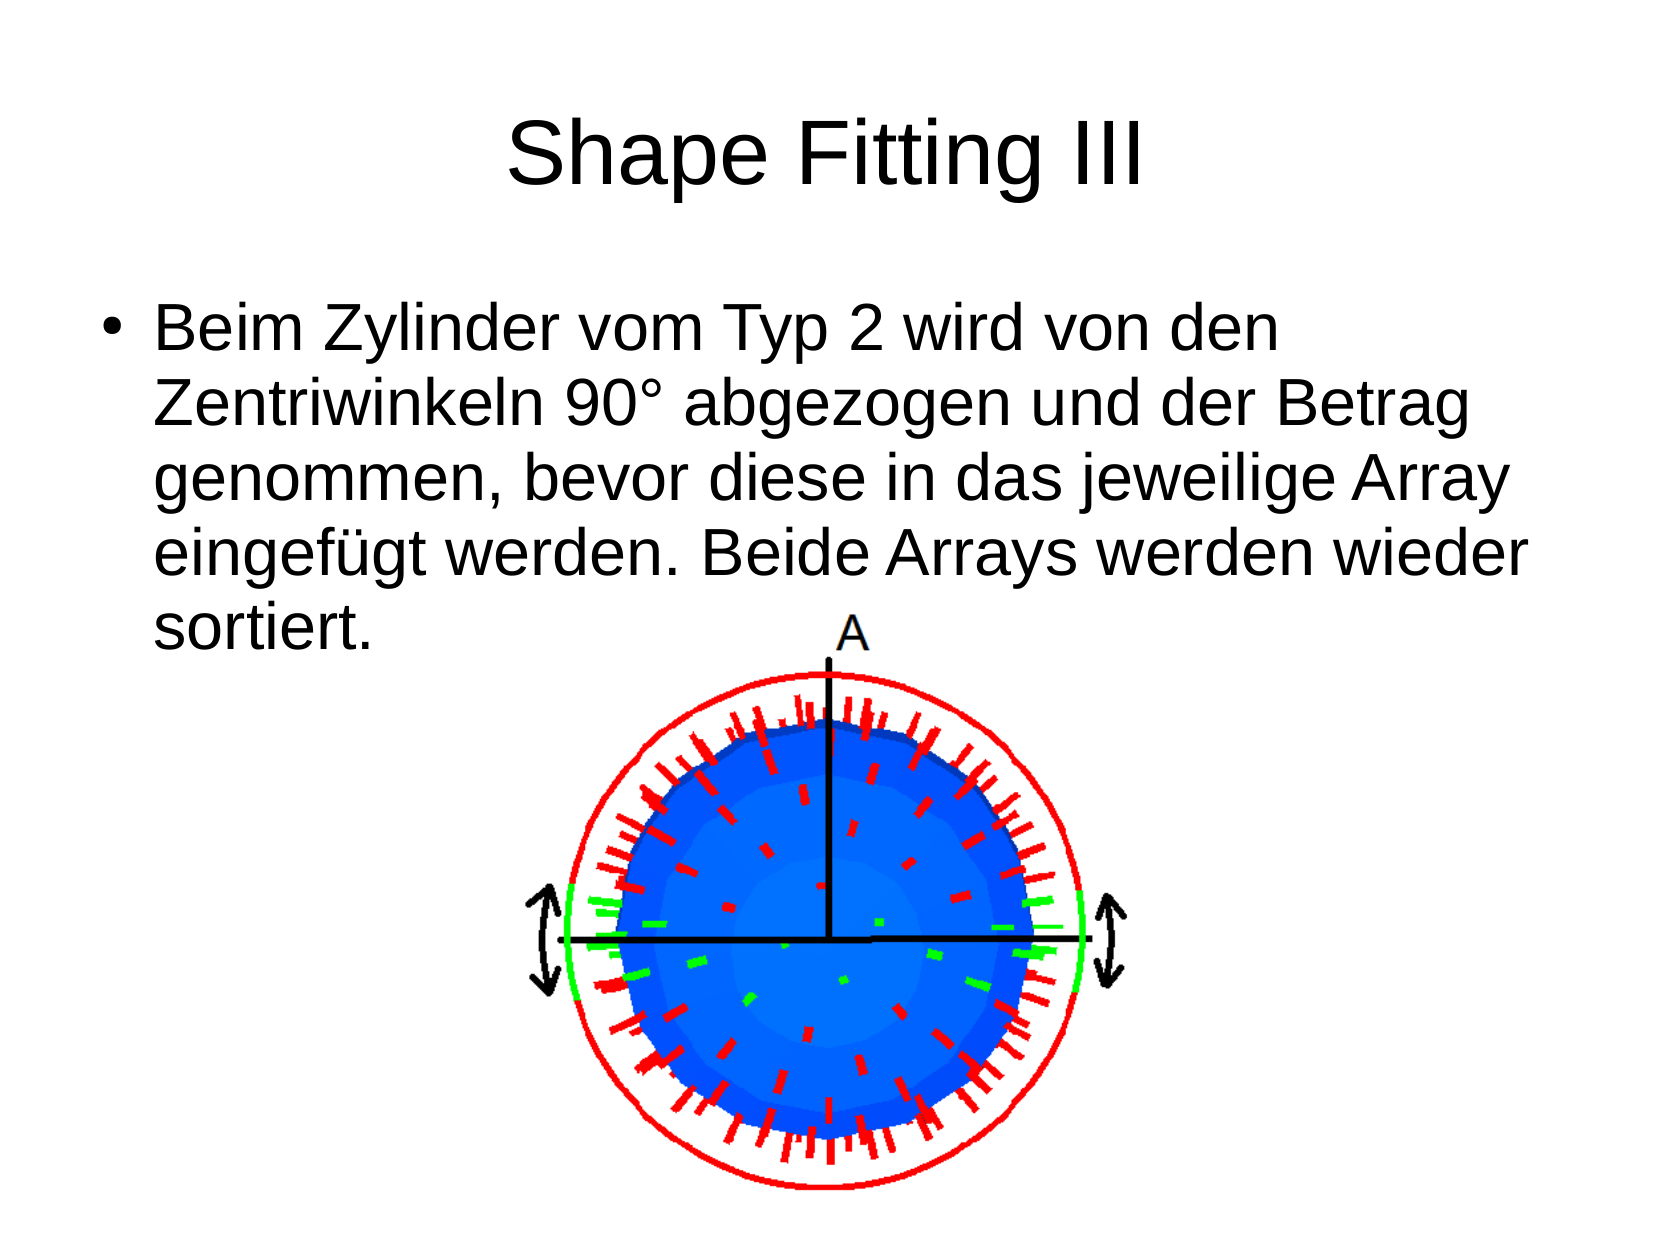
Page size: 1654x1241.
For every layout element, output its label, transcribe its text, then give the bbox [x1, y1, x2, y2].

list Beim Zylinder vom Typ 2 wird von den Zentriwinkeln 90° abgezogen und der Betrag genommen, bevor diese in das jeweilige Array eingefügt werden. Beide Arrays werden wieder sortiert. [82, 290, 1571, 665]
picture [511, 608, 1143, 1230]
title Shape Fitting III [82, 49, 1571, 257]
